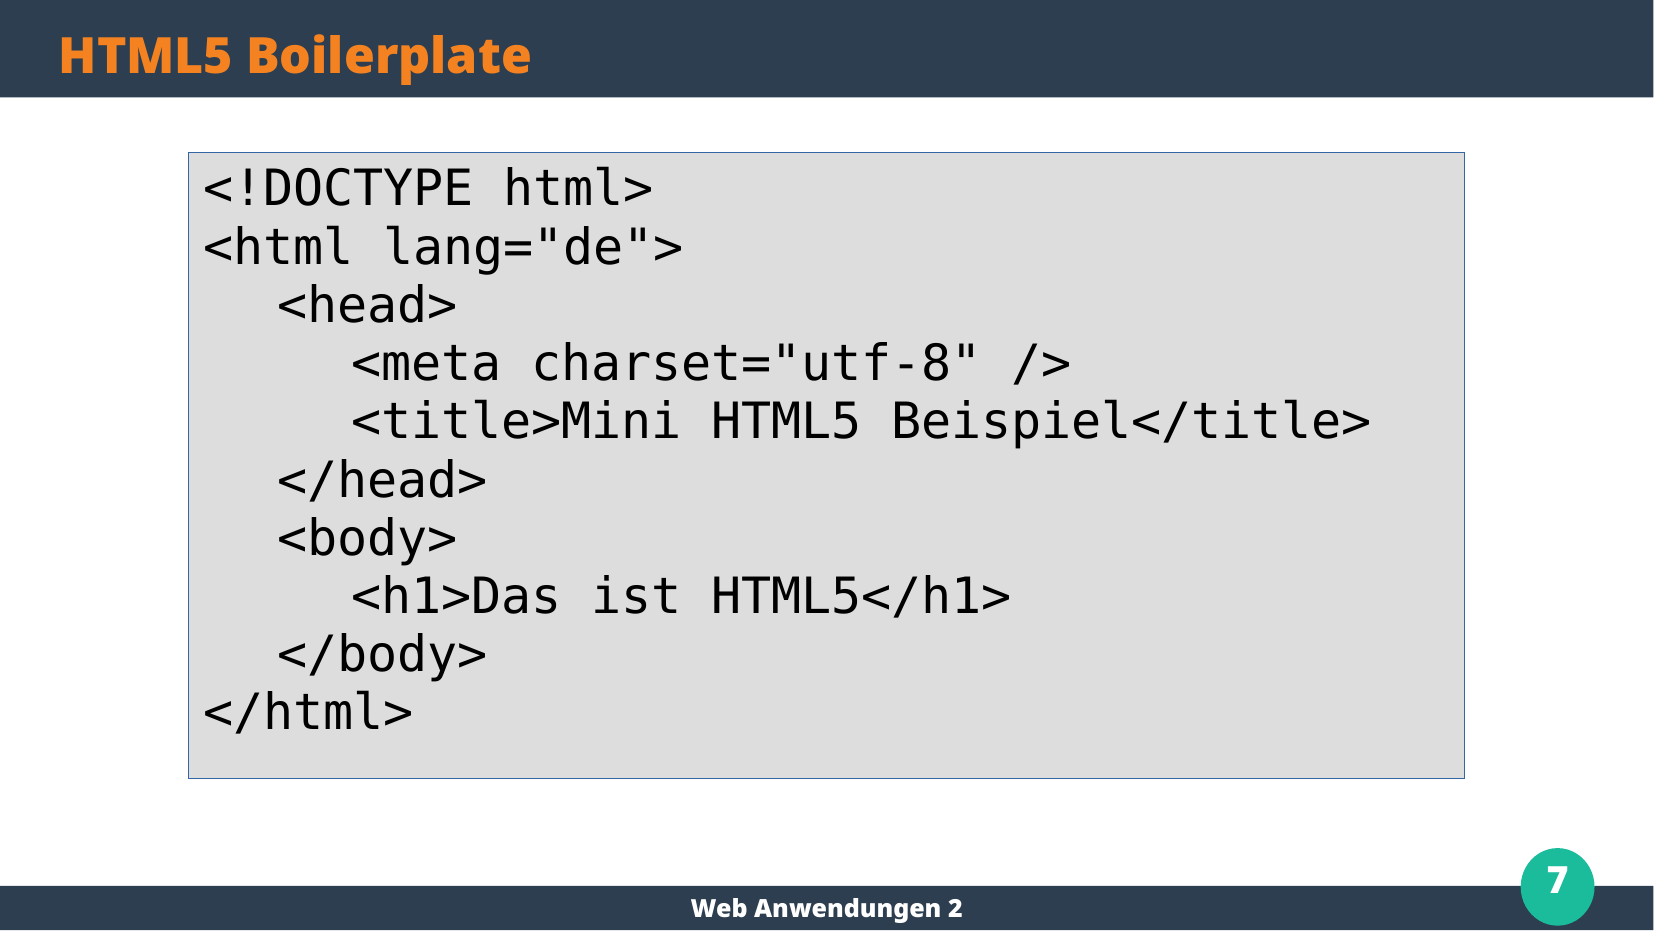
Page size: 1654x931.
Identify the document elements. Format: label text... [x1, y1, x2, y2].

text_box <!DOCTYPE html> <html lang="de"> <head> <meta charset="utf-8" /> <title>Mini HTML5 Beispiel</title> </head> <body> <h1>Das ist HTML5</h1> </body> </html> [188, 152, 1465, 779]
title HTML5 Boilerplate [59, 8, 1595, 89]
